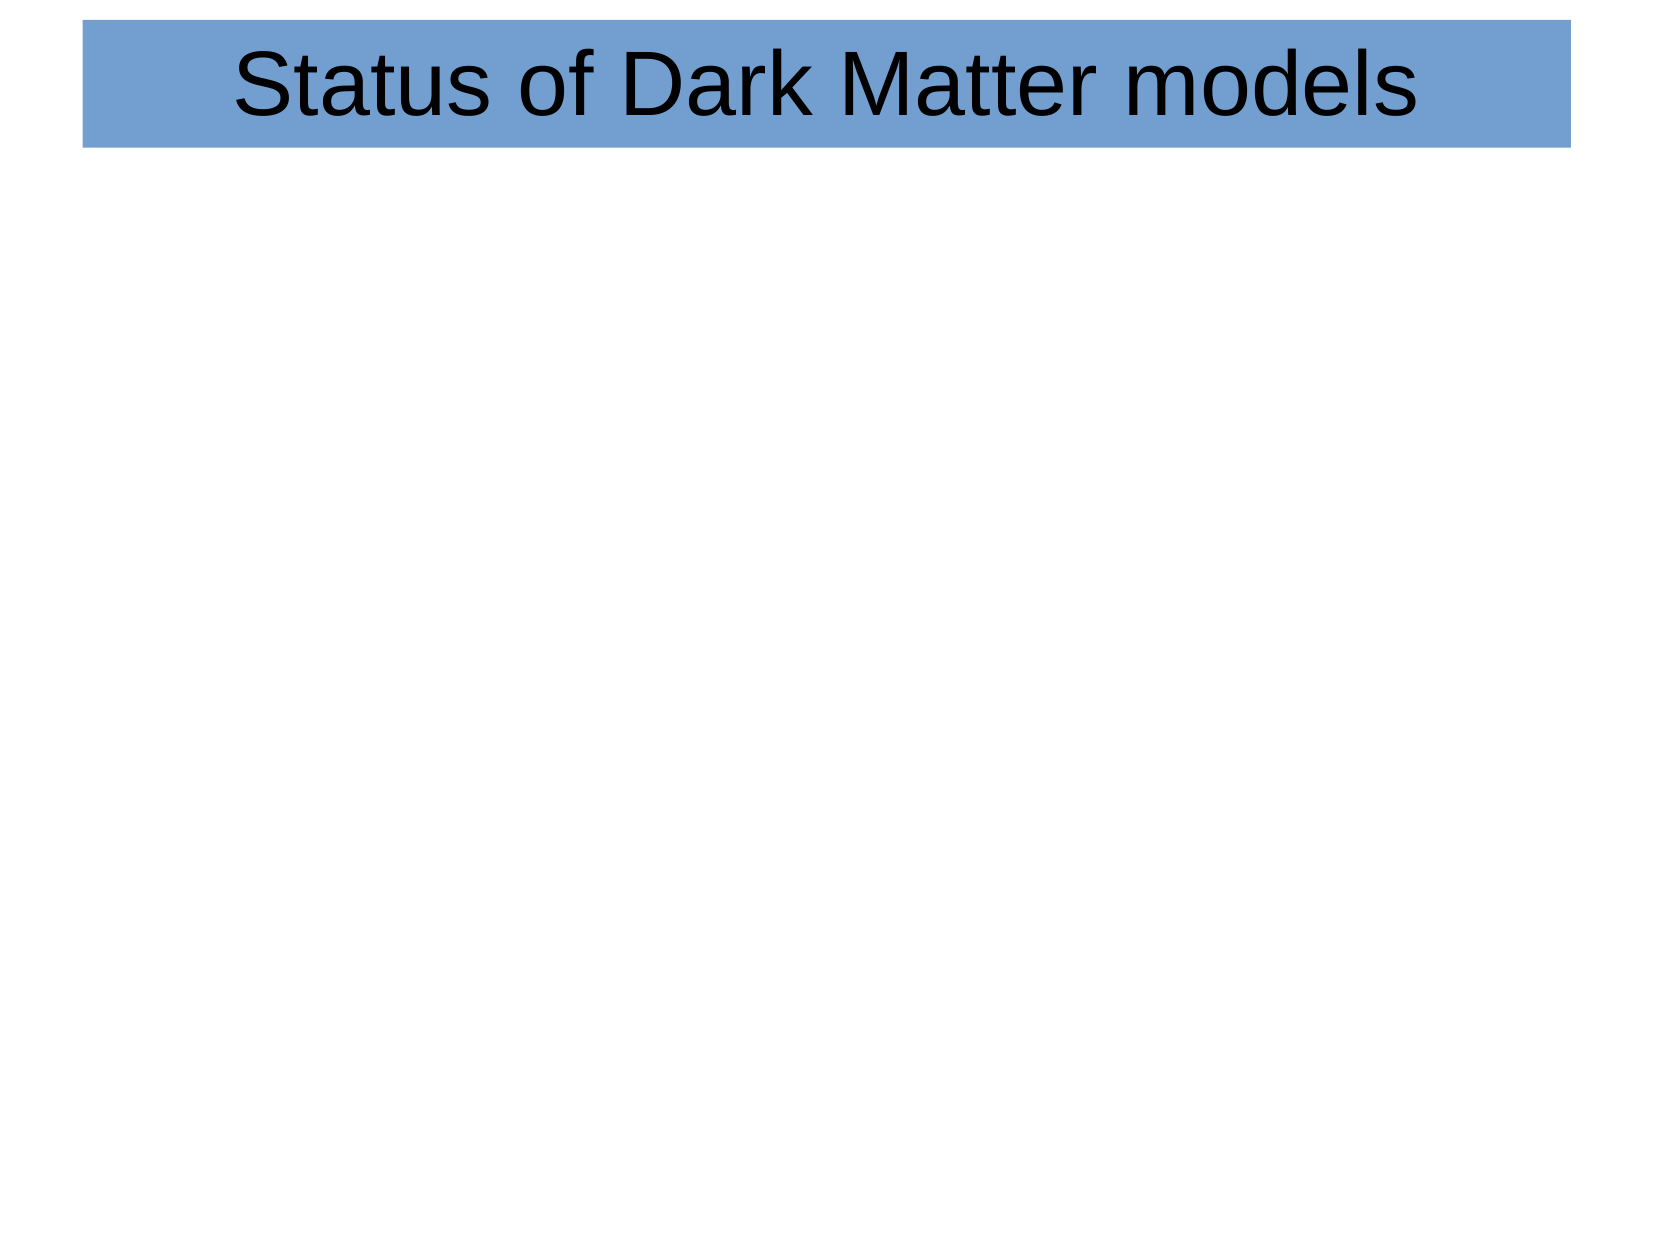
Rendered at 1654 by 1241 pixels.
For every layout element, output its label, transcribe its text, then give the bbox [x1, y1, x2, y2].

title Status of Dark Matter models [82, 19, 1571, 148]
